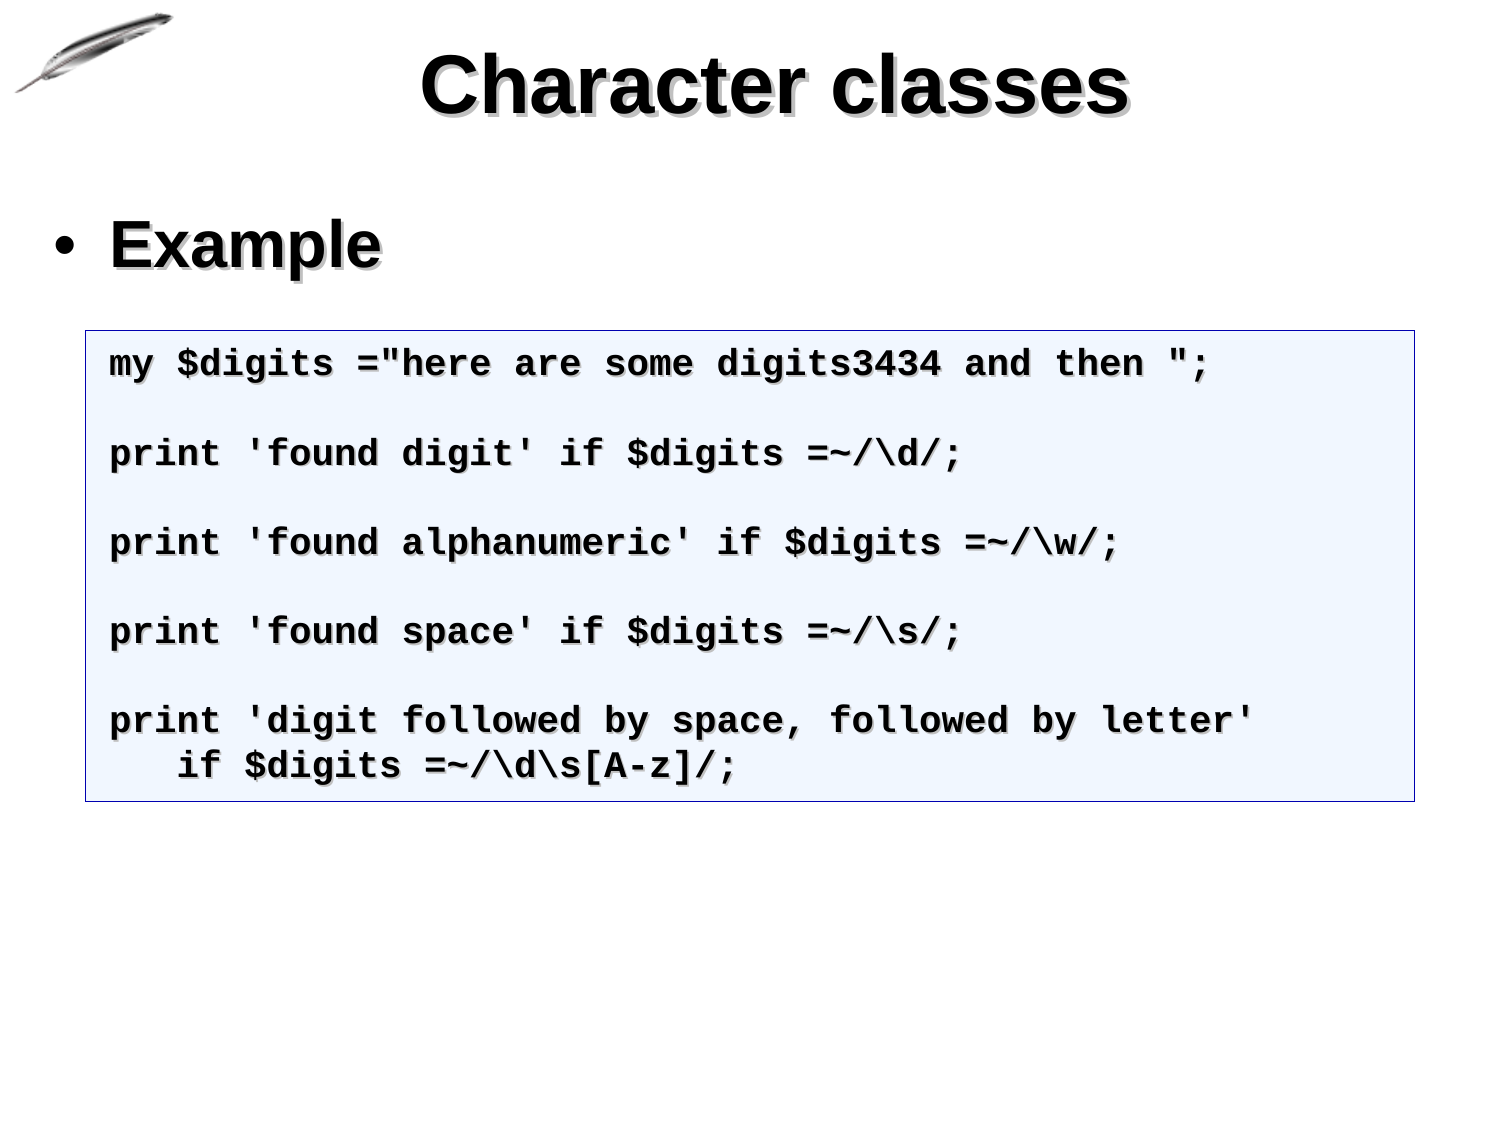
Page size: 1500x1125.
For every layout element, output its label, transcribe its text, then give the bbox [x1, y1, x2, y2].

title Character classes [419, 0, 1459, 179]
list Example [53, 207, 1447, 1084]
picture [11, 11, 179, 95]
text_box my $digits ="here are some digits3434 and then "; print 'found digit' if $digits =~/\d/; print 'found alphanumeric' if $digits =~/\w/; print 'found space' if $digits =~/\s/; print 'digit followed by space, followed by letter' if $digits =~/\d\s[A-z]/; [85, 330, 1415, 801]
